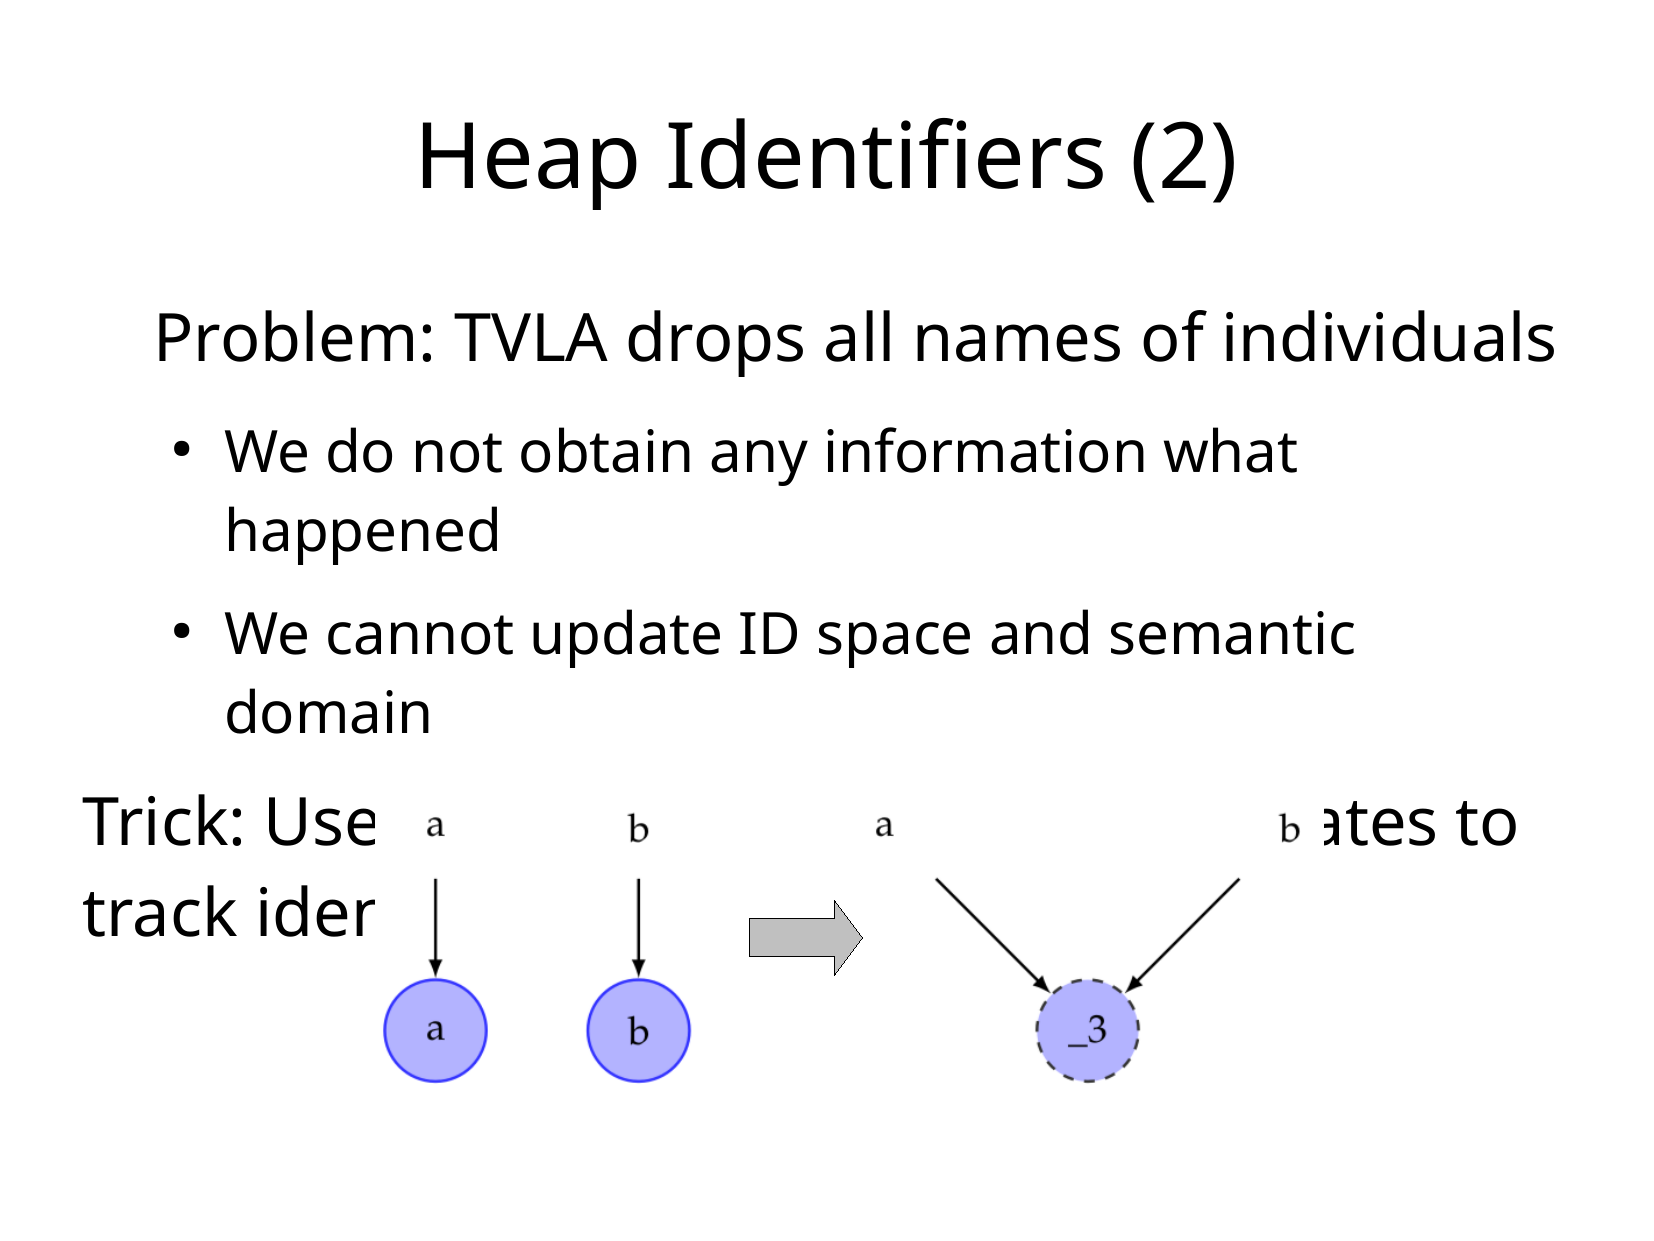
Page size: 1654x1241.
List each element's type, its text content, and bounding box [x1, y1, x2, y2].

picture [831, 787, 1324, 1091]
title Heap Identifiers (2) [82, 49, 1571, 257]
list Problem: TVLA drops all names of individuals We do not obtain any information what happened We cannot update ID space and semantic domain Trick: Use unary non-abstraction predicates to track identifiers (names of nodes) [82, 290, 1571, 1109]
picture [375, 787, 718, 1091]
text_box [718, 750, 863, 1126]
